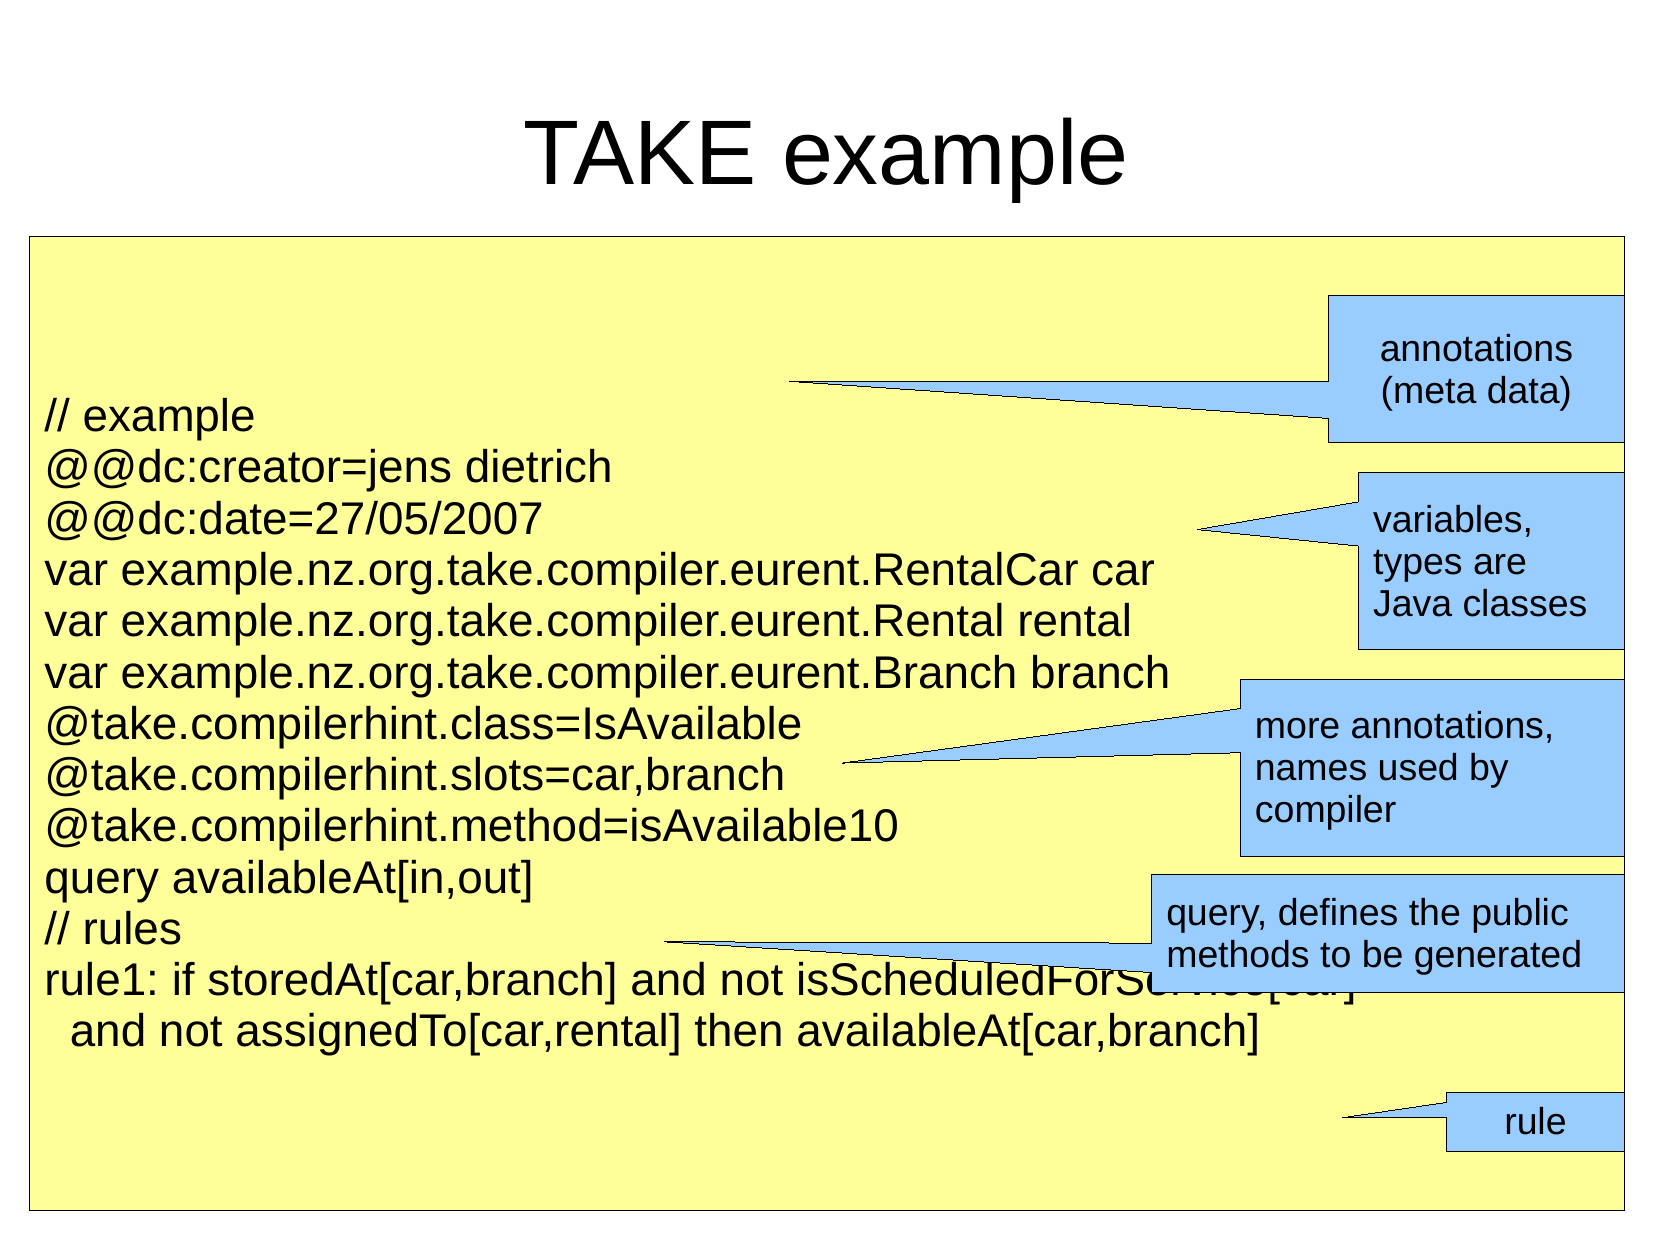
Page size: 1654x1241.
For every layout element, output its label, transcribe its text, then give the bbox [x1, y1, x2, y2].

text_box rule [1342, 1092, 1625, 1152]
text_box variables, types are Java classes [1197, 472, 1625, 650]
text_box annotations (meta data) [789, 295, 1625, 443]
text_box query, defines the public methods to be generated [664, 874, 1625, 993]
text_box // example @@dc:creator=jens dietrich @@dc:date=27/05/2007 var example.nz.org.take.compiler.eurent.RentalCar car var example.nz.org.take.compiler.eurent.Rental rental var example.nz.org.take.compiler.eurent.Branch branch @take.compilerhint.class=IsAvailable @take.compilerhint.slots=car,branch @take.compilerhint.method=isAvailable10 query availableAt[in,out] // rules rule1: if storedAt[car,branch] and not isScheduledForService[car] and not assignedTo[car,rental] then availableAt[car,branch] [29, 236, 1625, 1211]
text_box more annotations, names used by compiler [842, 679, 1625, 857]
title TAKE example [82, 56, 1571, 236]
